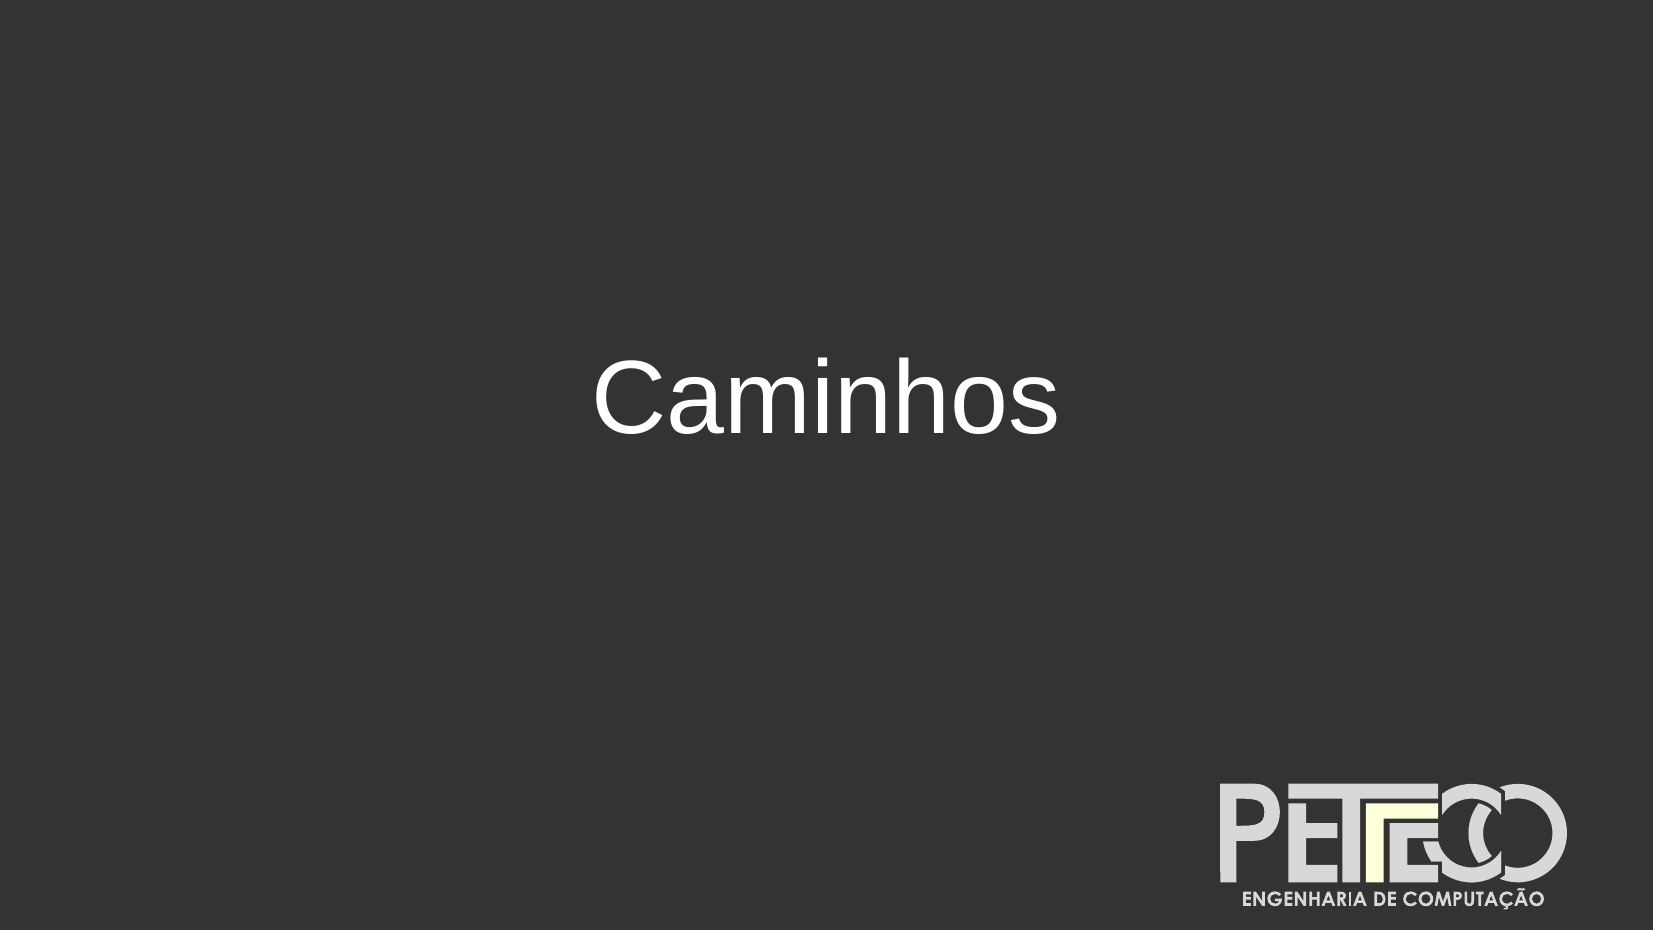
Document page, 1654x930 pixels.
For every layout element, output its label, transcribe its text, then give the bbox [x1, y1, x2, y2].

subtitle Caminhos [82, 37, 1571, 757]
